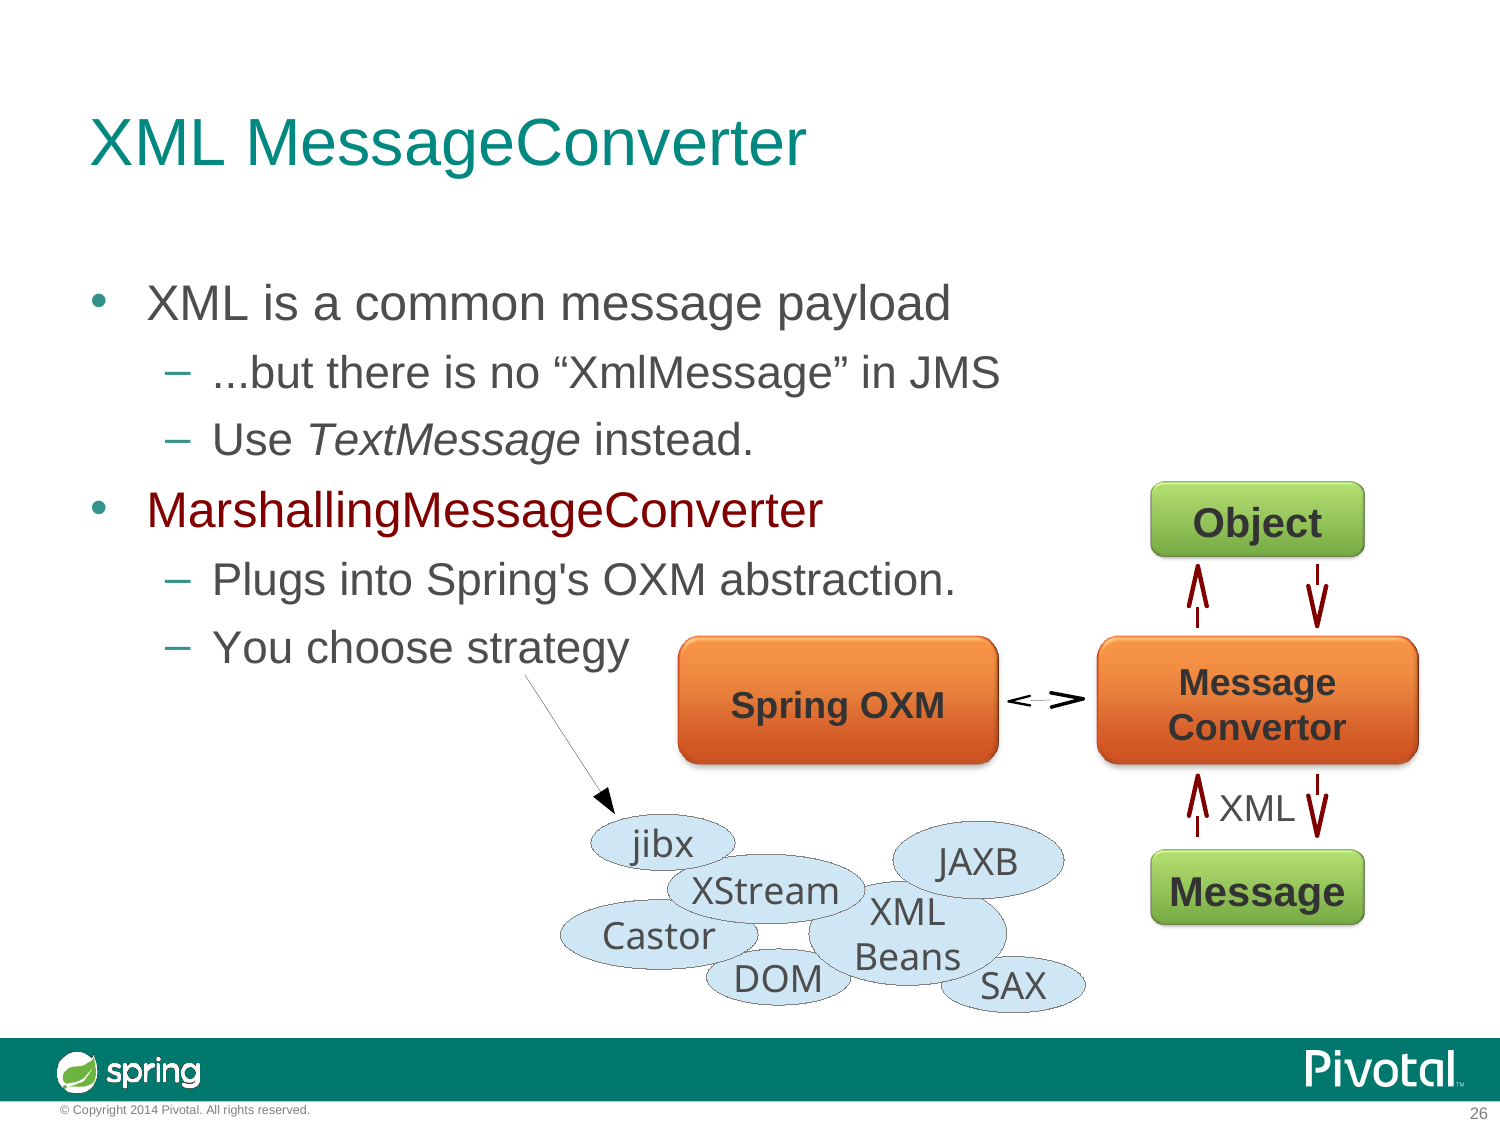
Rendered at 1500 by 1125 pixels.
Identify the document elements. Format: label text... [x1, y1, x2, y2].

picture [1306, 1050, 1464, 1087]
text_box XML [1204, 776, 1311, 841]
text_box XML Beans [808, 881, 1007, 986]
picture [1088, 629, 1427, 777]
text_box SAX [963, 1005, 1064, 1013]
title XML MessageConverter [75, 44, 1426, 233]
text_box JAXB [892, 821, 1065, 899]
picture [669, 629, 1007, 777]
text_box jibx [590, 814, 736, 871]
picture [1145, 846, 1370, 933]
picture [32, 1041, 210, 1103]
text_box XStream [667, 854, 866, 924]
text_box Castor [560, 899, 759, 970]
list XML is a common message payload ...but there is no “XmlMessage” in JMS Use TextMessage instead. MarshallingMessageConverter Plugs into Spring's OXM abstraction. You choose strategy [75, 262, 1426, 1005]
picture [1145, 478, 1370, 564]
